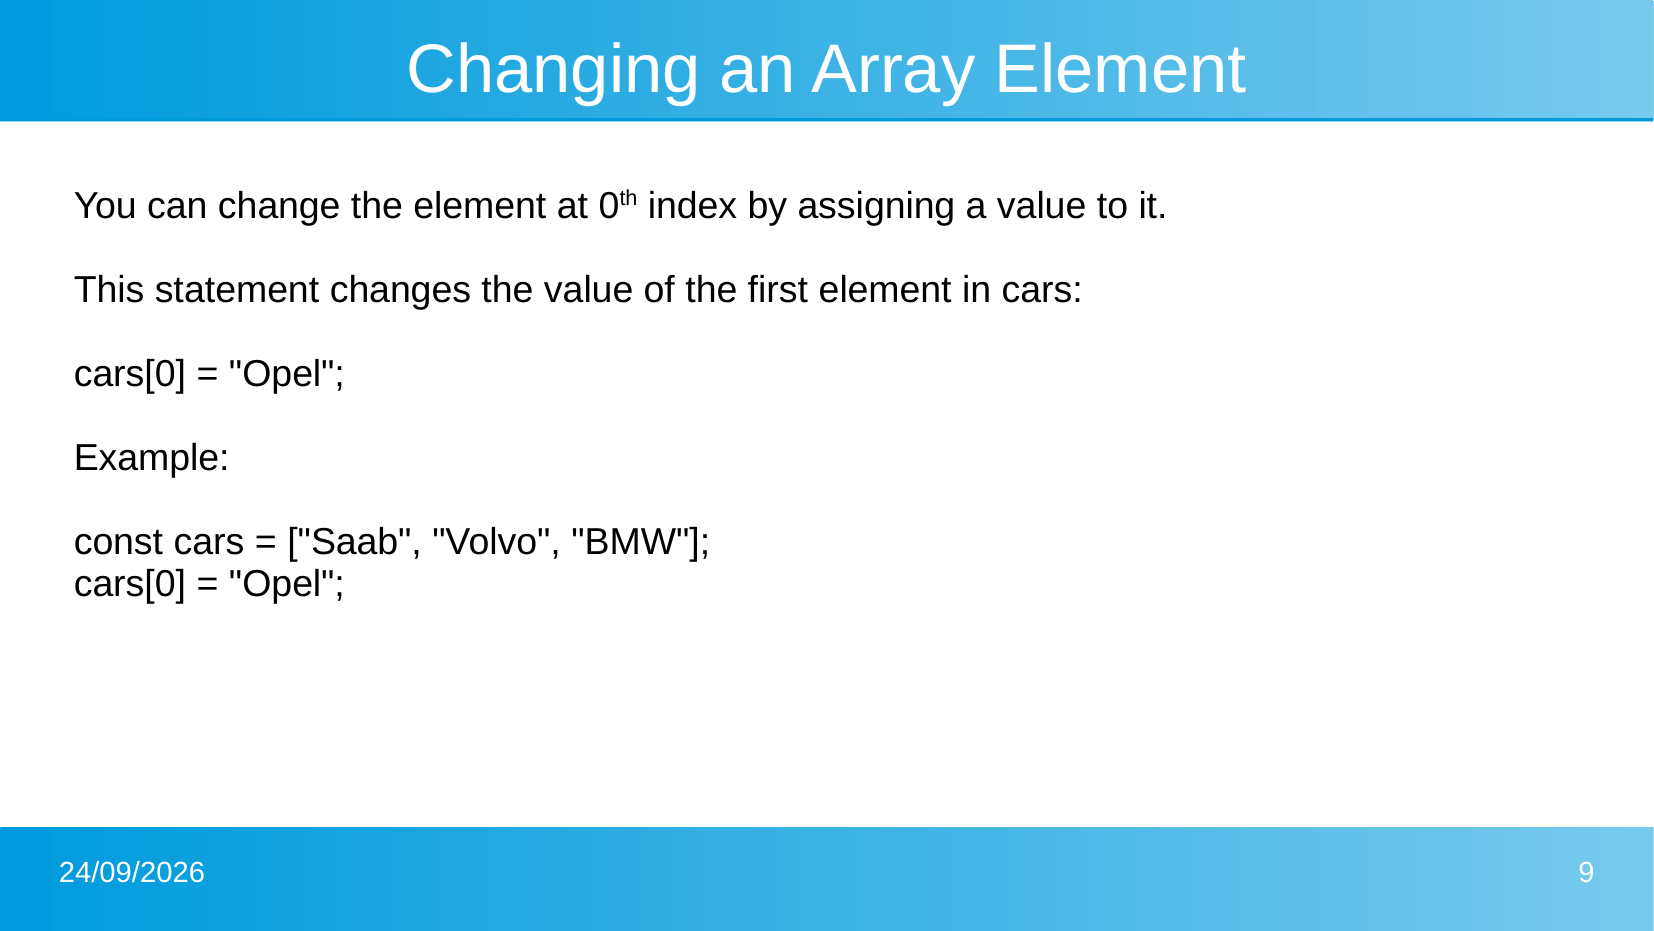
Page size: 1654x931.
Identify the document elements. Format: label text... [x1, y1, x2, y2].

title Changing an Array Element [59, 29, 1595, 108]
text_box You can change the element at 0th index by assigning a value to it. This statement changes the value of the first element in cars: cars[0] = "Opel"; Example: const cars = ["Saab", "Volvo", "BMW"]; cars[0] = "Opel"; [59, 177, 1565, 612]
